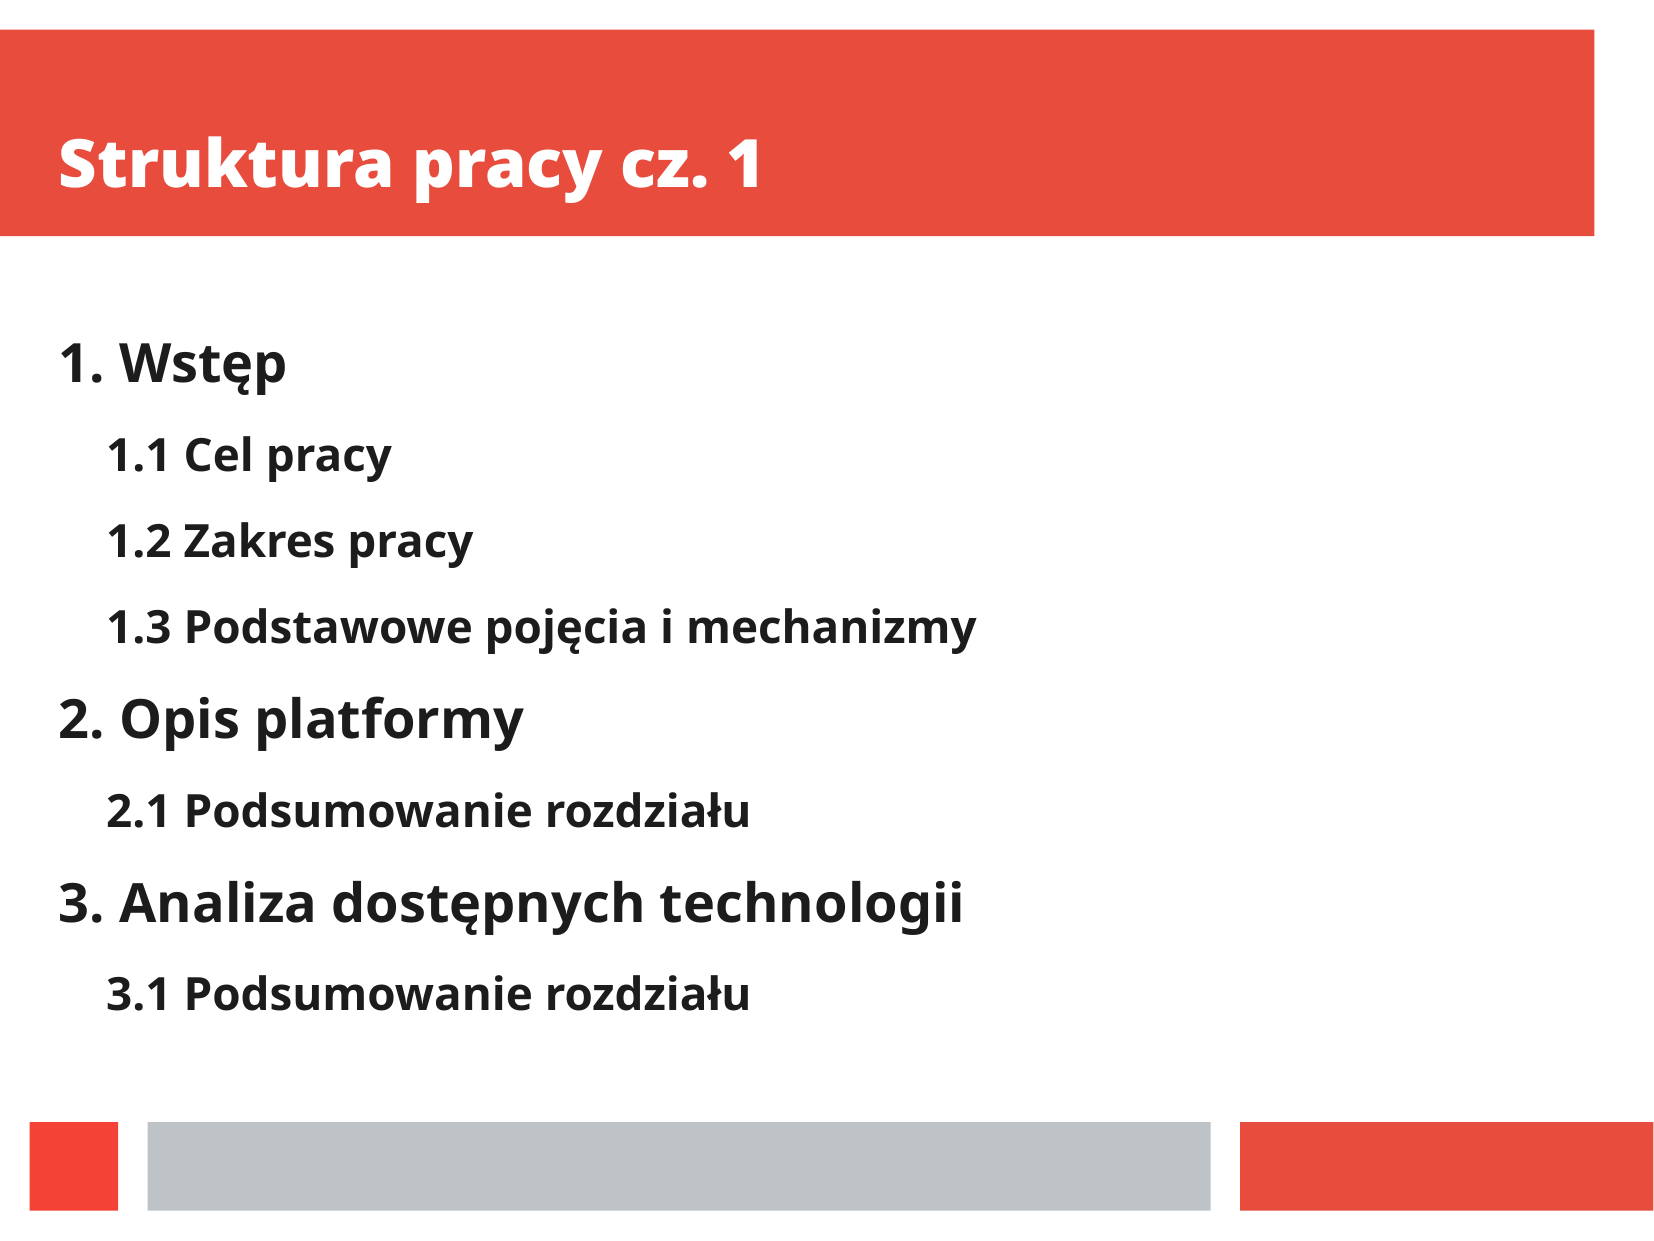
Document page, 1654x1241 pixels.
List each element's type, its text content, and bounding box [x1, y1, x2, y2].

list 1. Wstęp 1.1 Cel pracy 1.2 Zakres pracy 1.3 Podstawowe pojęcia i mechanizmy 2. Opis platformy 2.1 Podsumowanie rozdziału 3. Analiza dostępnych technologii 3.1 Podsumowanie rozdziału [59, 324, 1565, 1093]
title Struktura pracy cz. 1 [59, 59, 1595, 207]
